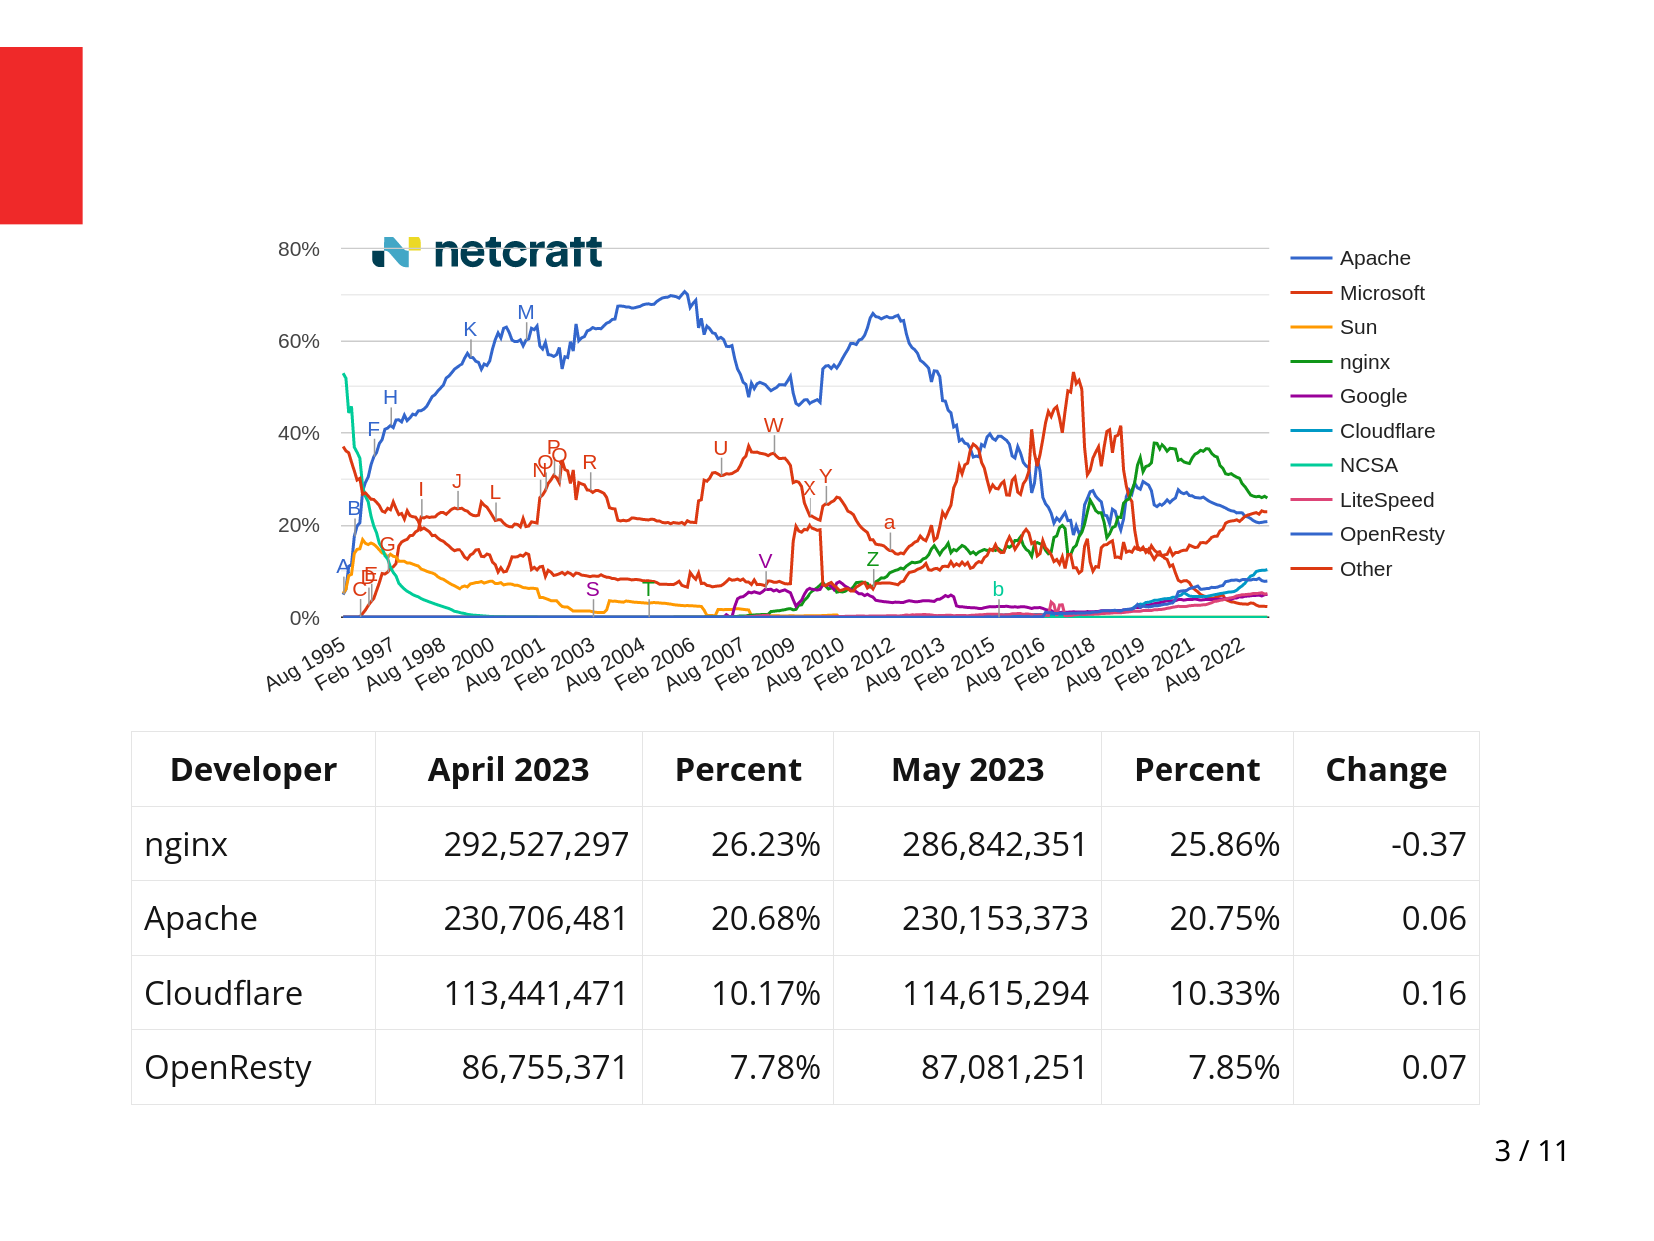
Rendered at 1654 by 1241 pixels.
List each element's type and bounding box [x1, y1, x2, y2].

picture [110, 237, 1512, 1111]
